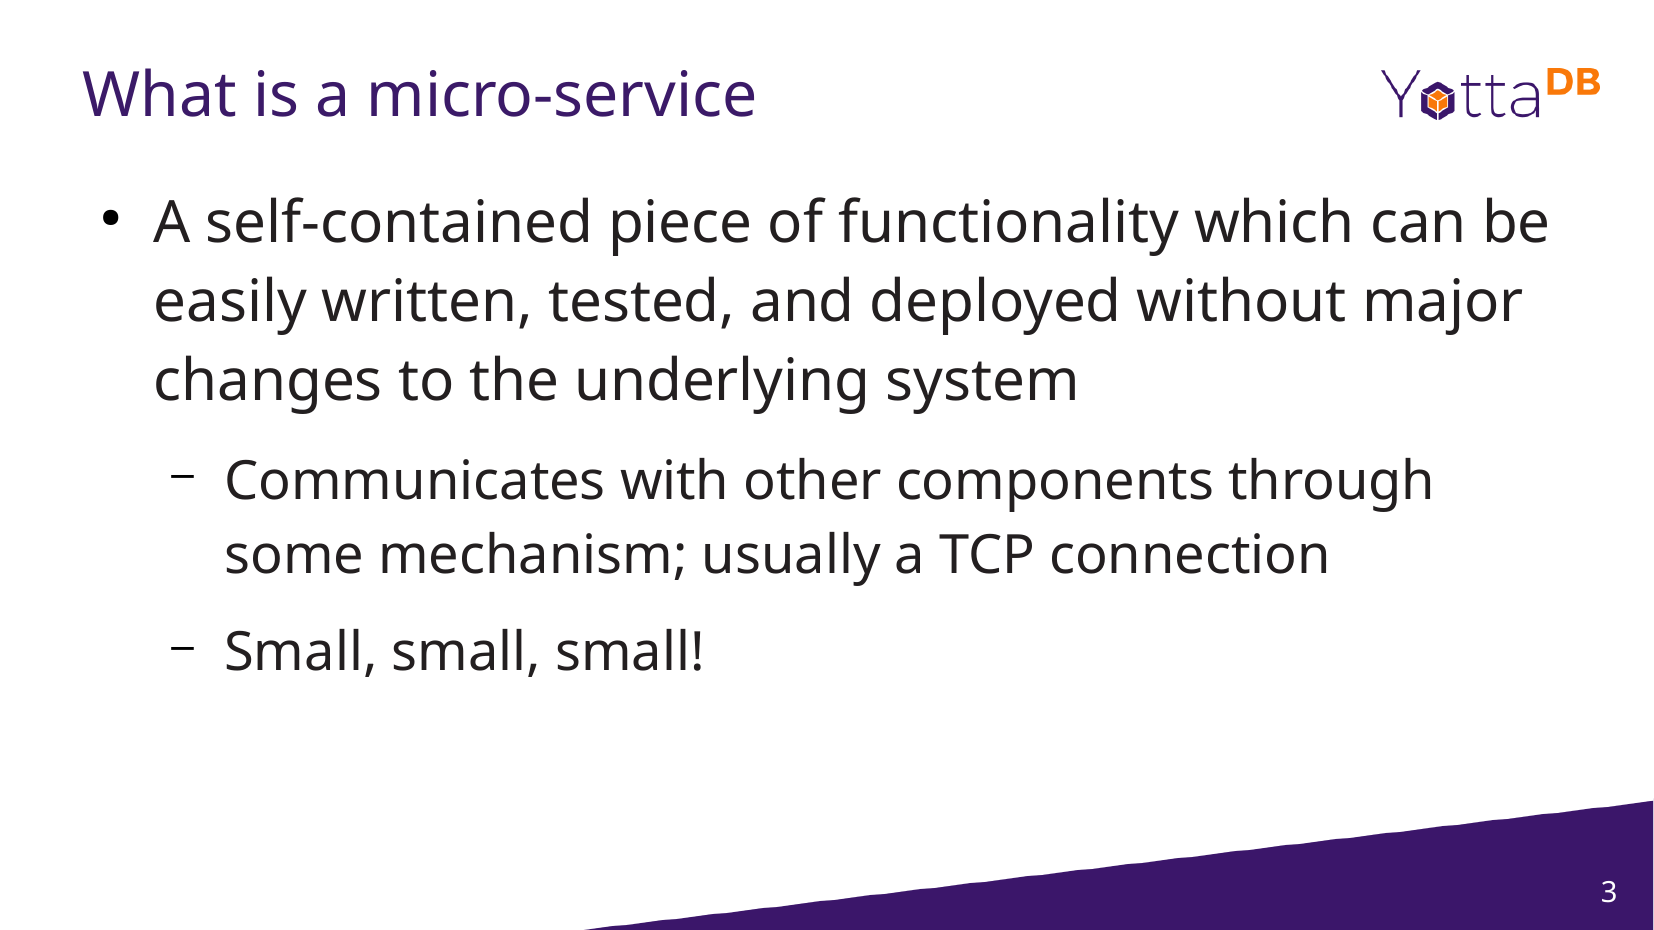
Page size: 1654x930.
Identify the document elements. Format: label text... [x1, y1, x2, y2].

picture [0, 0, 1654, 930]
title What is a micro-service [82, 18, 976, 166]
list A self-contained piece of functionality which can be easily written, tested, and deployed without major changes to the underlying system Communicates with other components through some mechanism; usually a TCP connection Small, small, small! [82, 179, 1571, 795]
